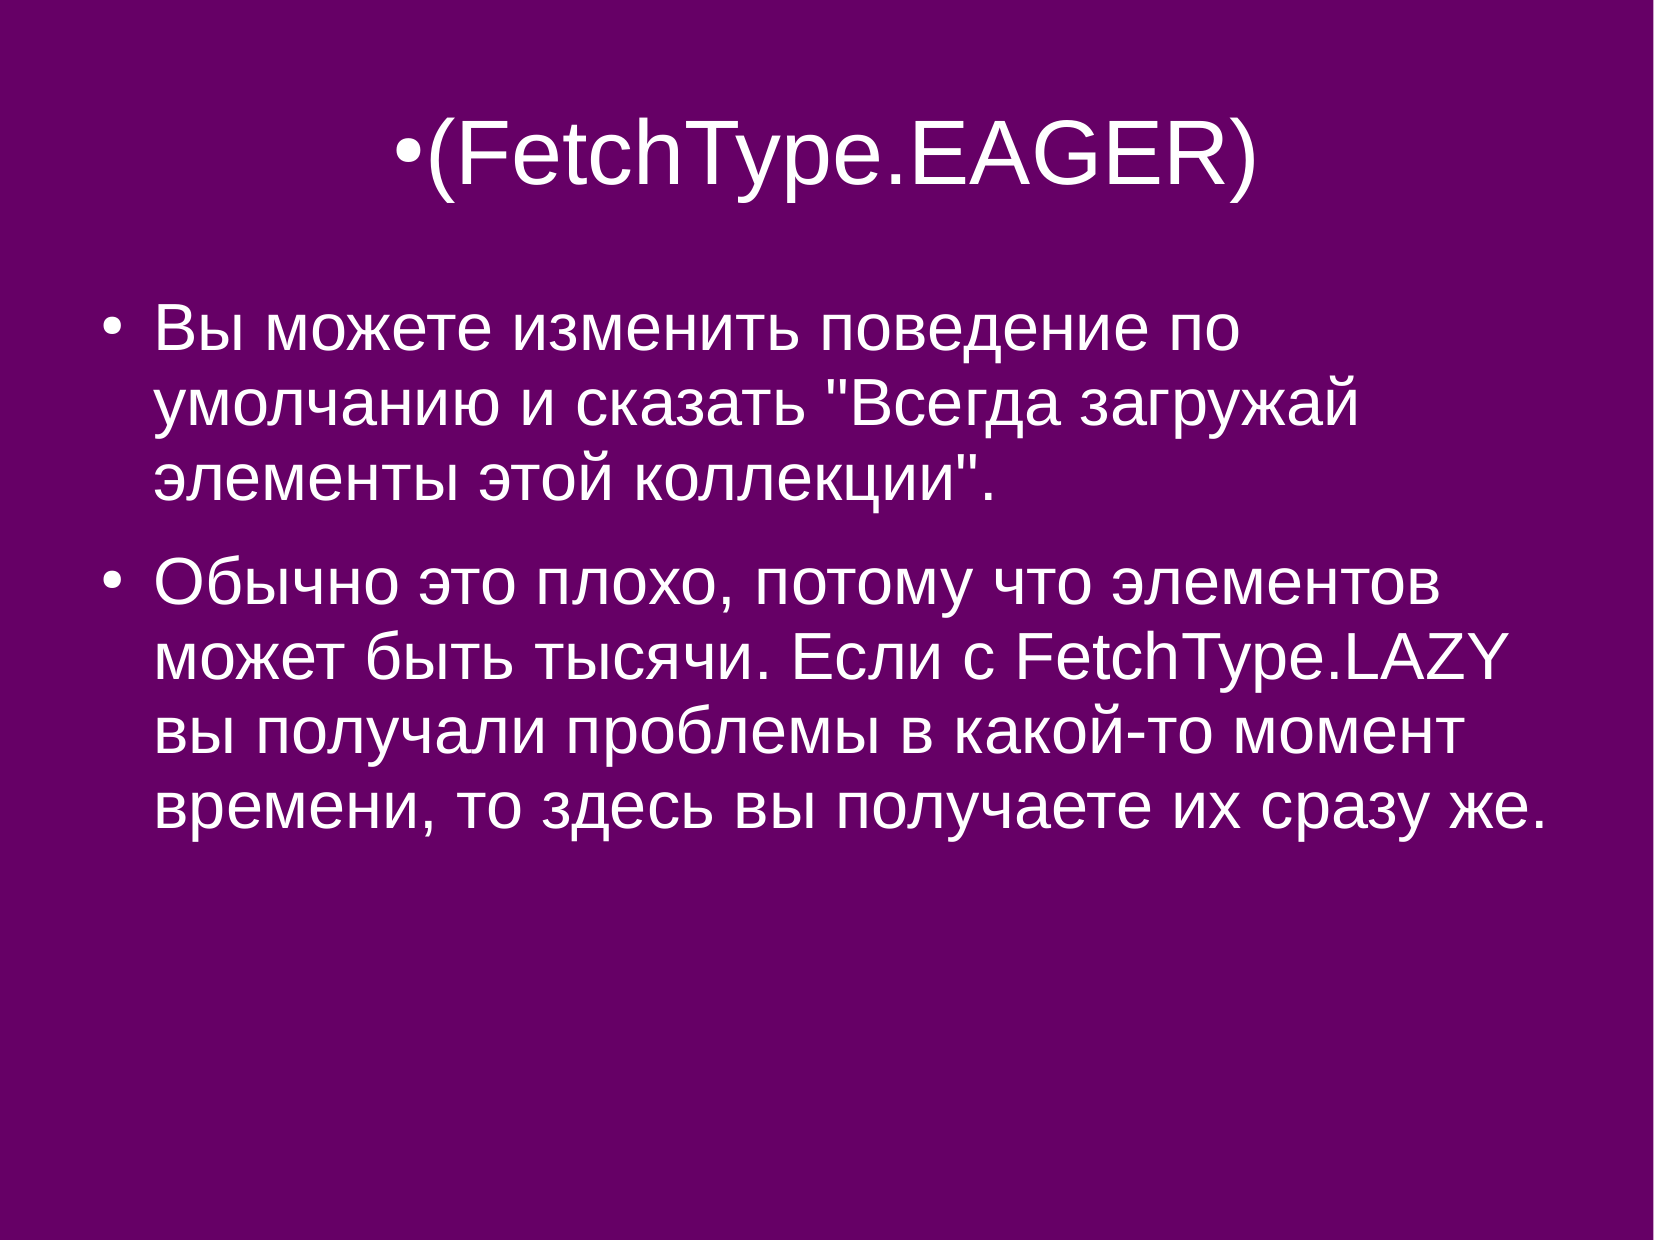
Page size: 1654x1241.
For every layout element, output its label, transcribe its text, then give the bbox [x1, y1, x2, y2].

title (FetchType.EAGER) [82, 49, 1571, 257]
list Вы можете изменить поведение по умолчанию и сказать "Всегда загружай элементы этой коллекции". Обычно это плохо, потому что элементов может быть тысячи. Если с FetchType.LAZY вы получали проблемы в какой-то момент времени, то здесь вы получаете их сразу же. [82, 290, 1571, 1010]
